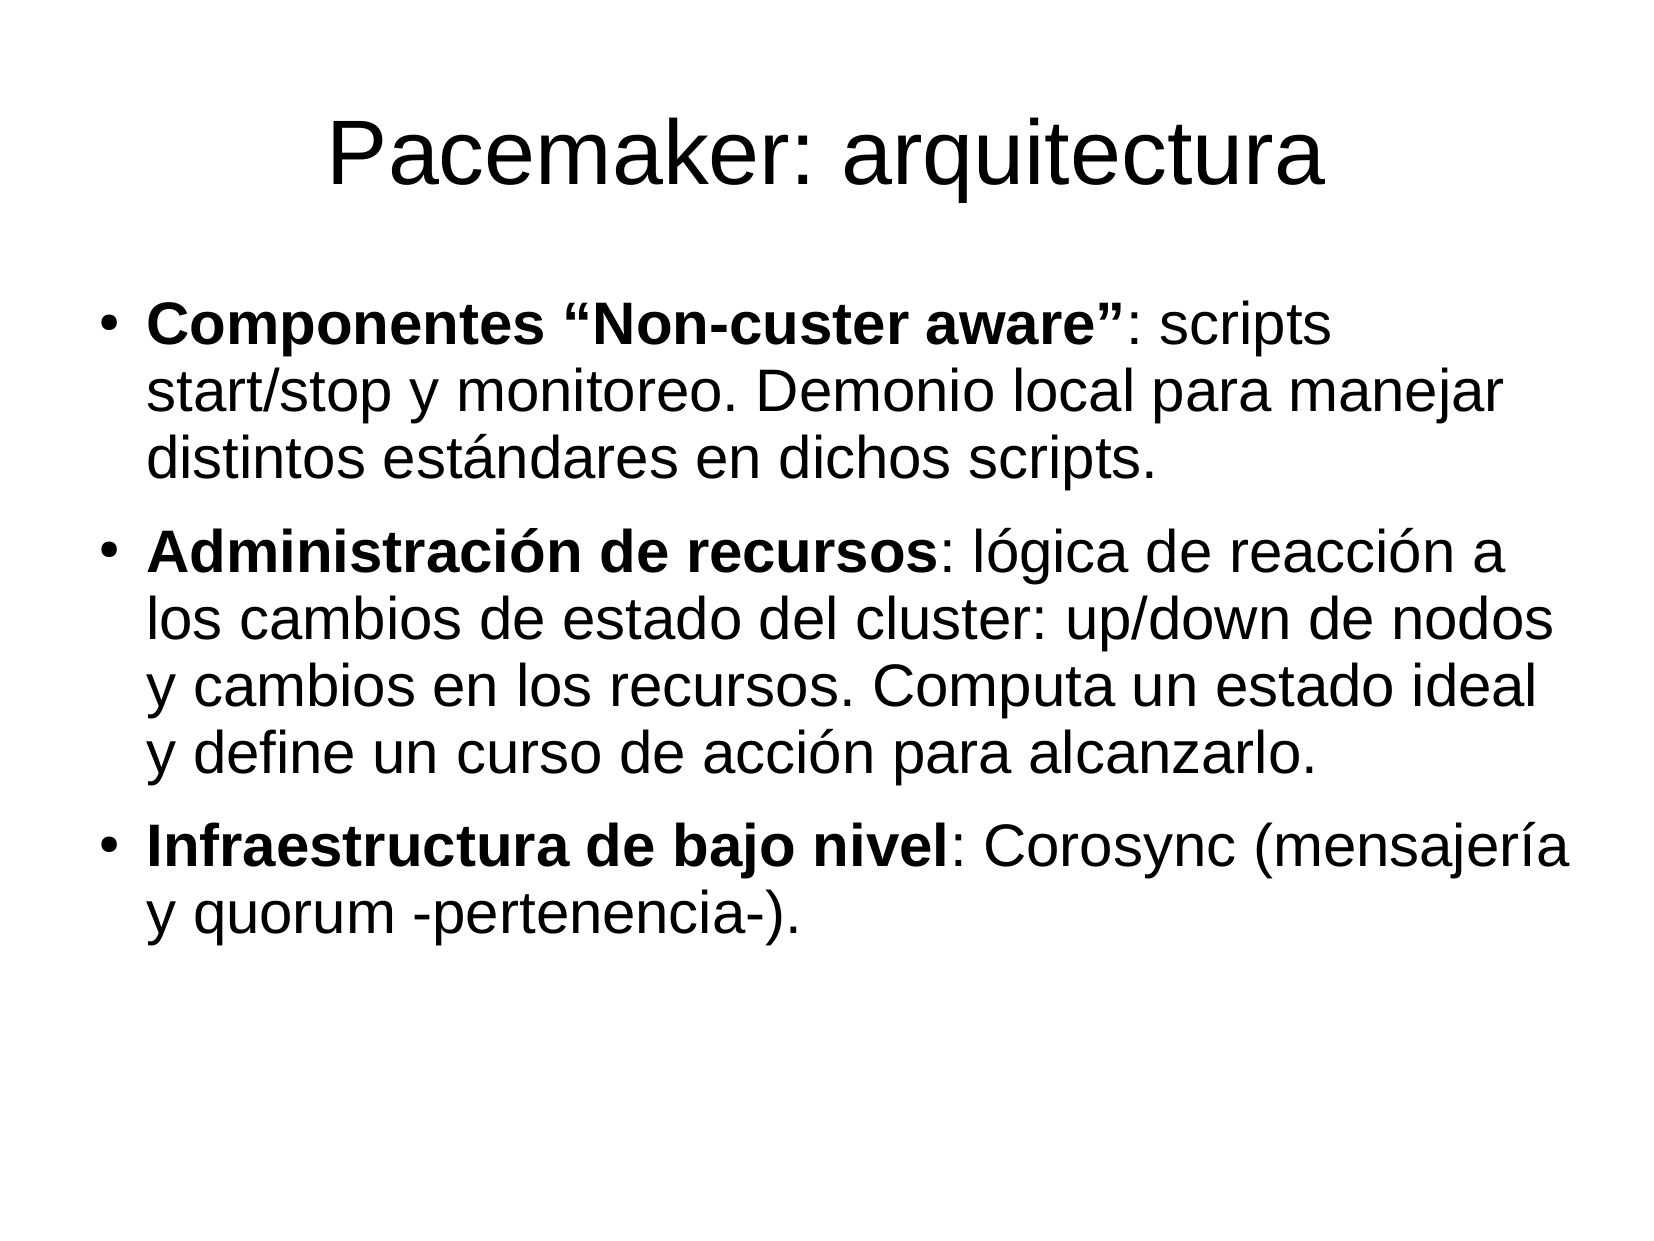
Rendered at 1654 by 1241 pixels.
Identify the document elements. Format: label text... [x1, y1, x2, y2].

list Componentes “Non-custer aware”: scripts start/stop y monitoreo. Demonio local para manejar distintos estándares en dichos scripts. Administración de recursos: lógica de reacción a los cambios de estado del cluster: up/down de nodos y cambios en los recursos. Computa un estado ideal y define un curso de acción para alcanzarlo. Infraestructura de bajo nivel: Corosync (mensajería y quorum -pertenencia-). [82, 290, 1571, 1010]
title Pacemaker: arquitectura [82, 49, 1571, 257]
